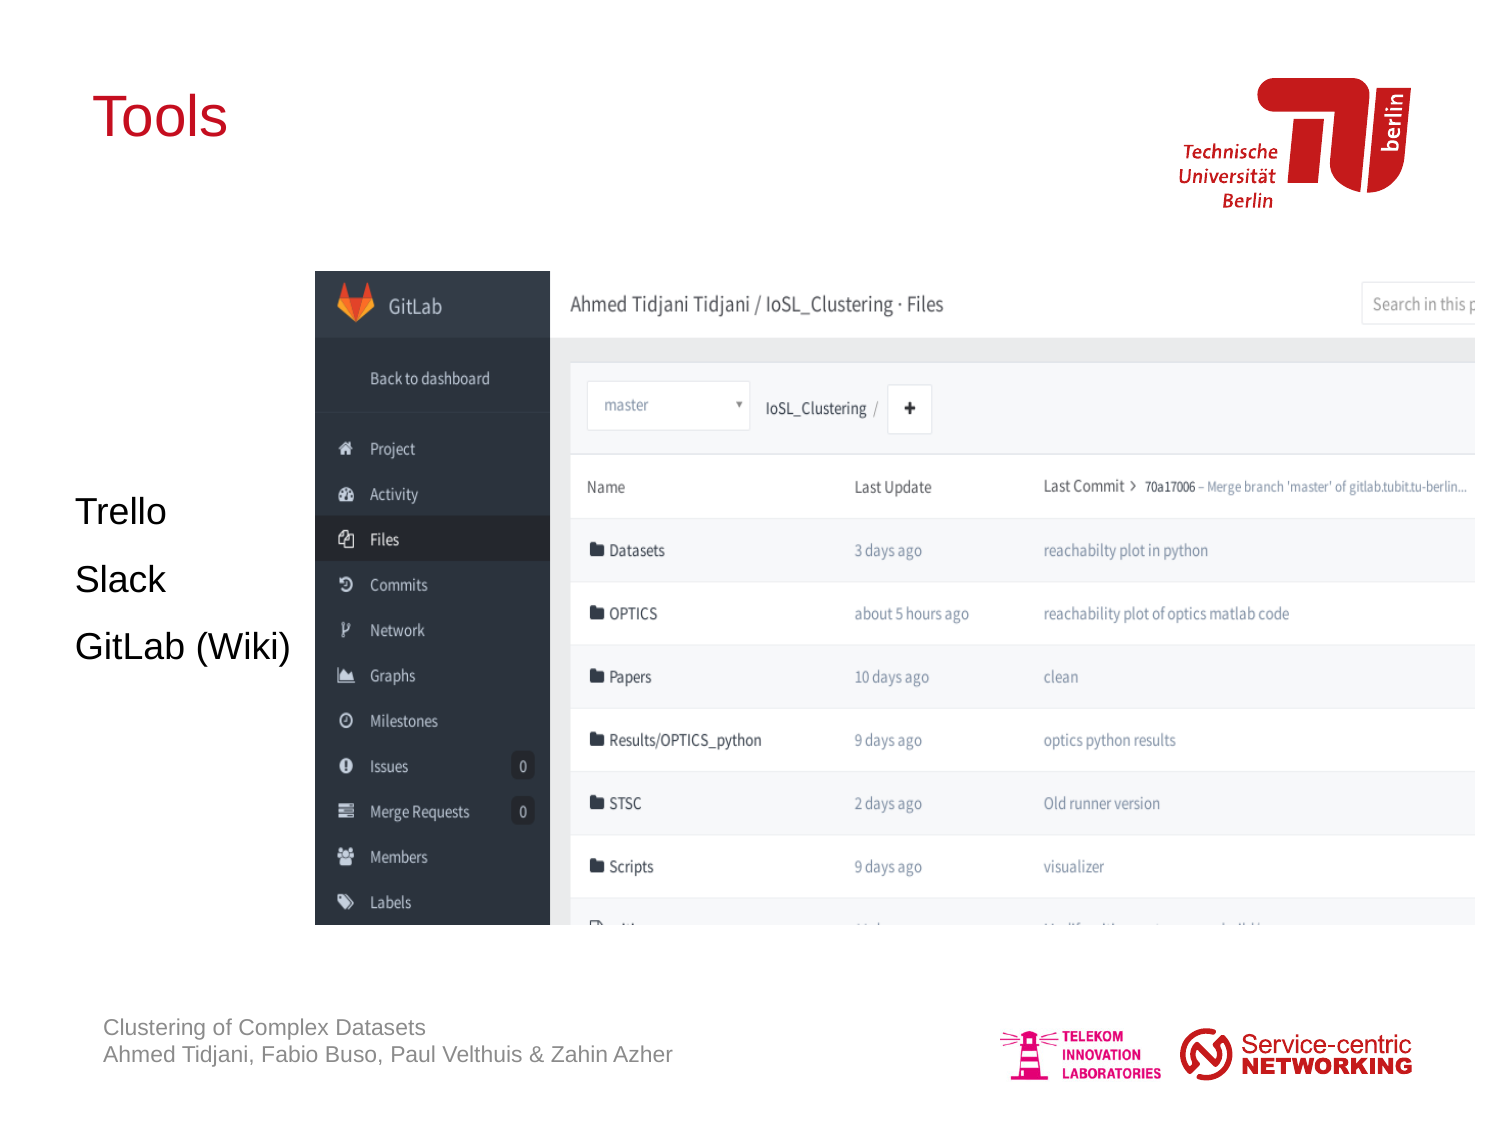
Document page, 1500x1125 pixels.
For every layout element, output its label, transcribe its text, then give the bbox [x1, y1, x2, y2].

text_box Trello Slack GitLab (Wiki) [59, 239, 780, 960]
text_box Tools [88, 78, 1152, 211]
text_box Clustering of Complex Datasets Ahmed Tidjani, Fabio Buso, Paul Velthuis & Zahin Azher [88, 1032, 987, 1092]
picture [315, 271, 1475, 925]
picture [1000, 1028, 1161, 1082]
